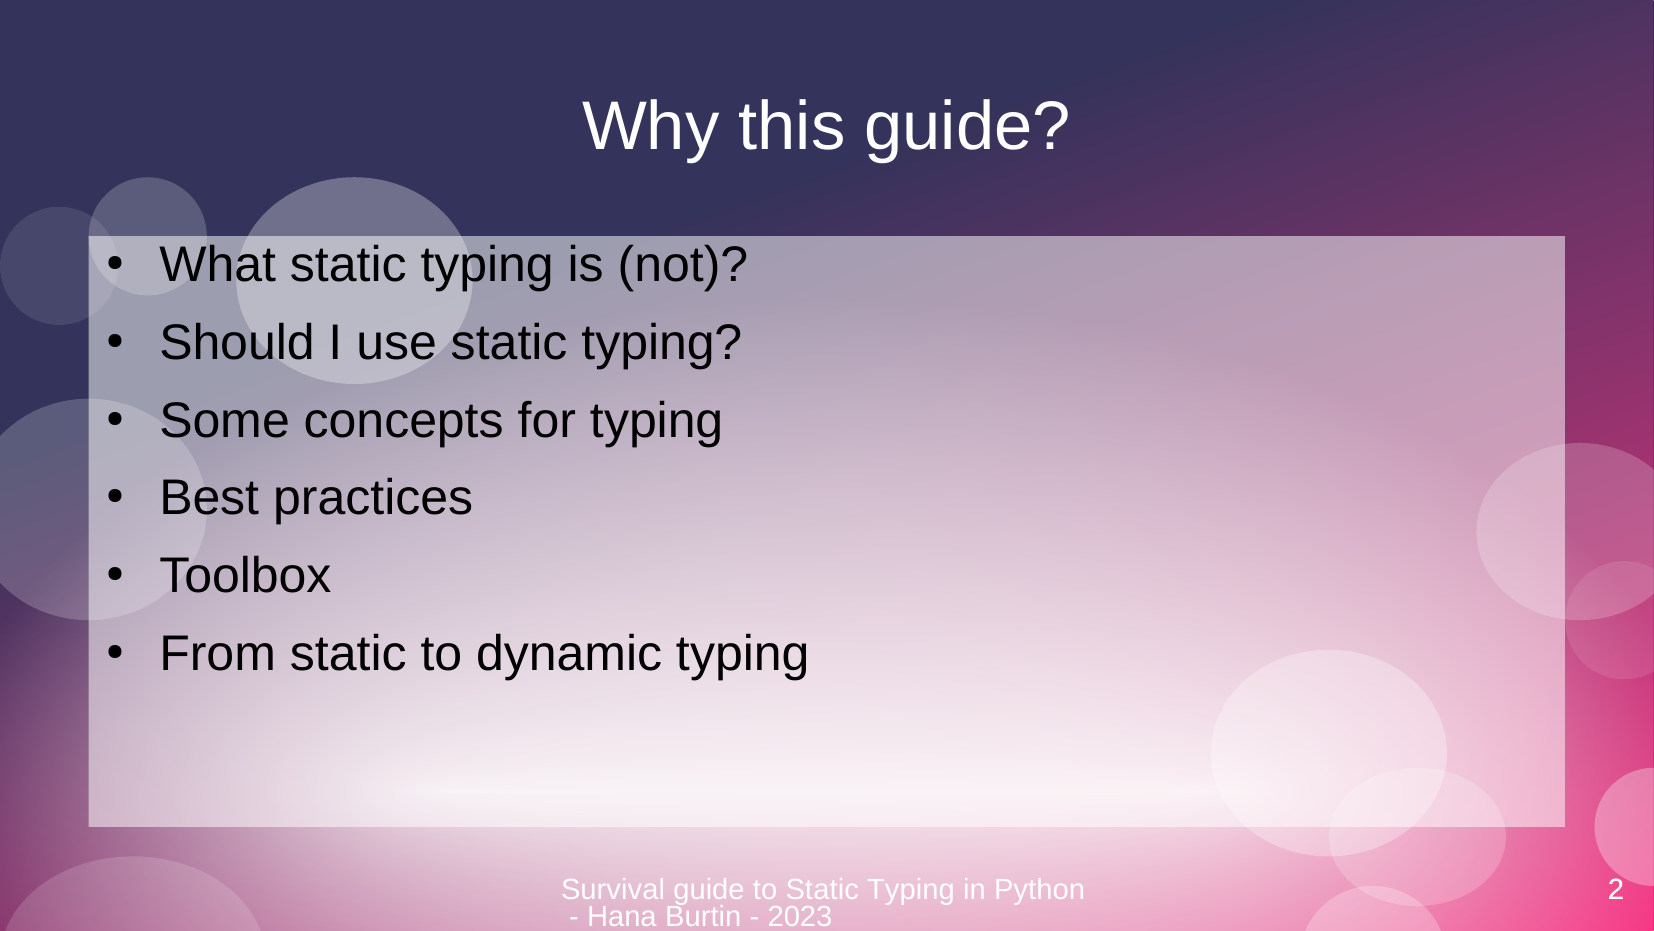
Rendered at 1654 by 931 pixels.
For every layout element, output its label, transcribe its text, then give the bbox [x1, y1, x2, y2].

list What static typing is (not)? Should I use static typing? Some concepts for typing Best practices Toolbox From static to dynamic typing [88, 236, 1565, 827]
title Why this guide? [88, 44, 1565, 207]
